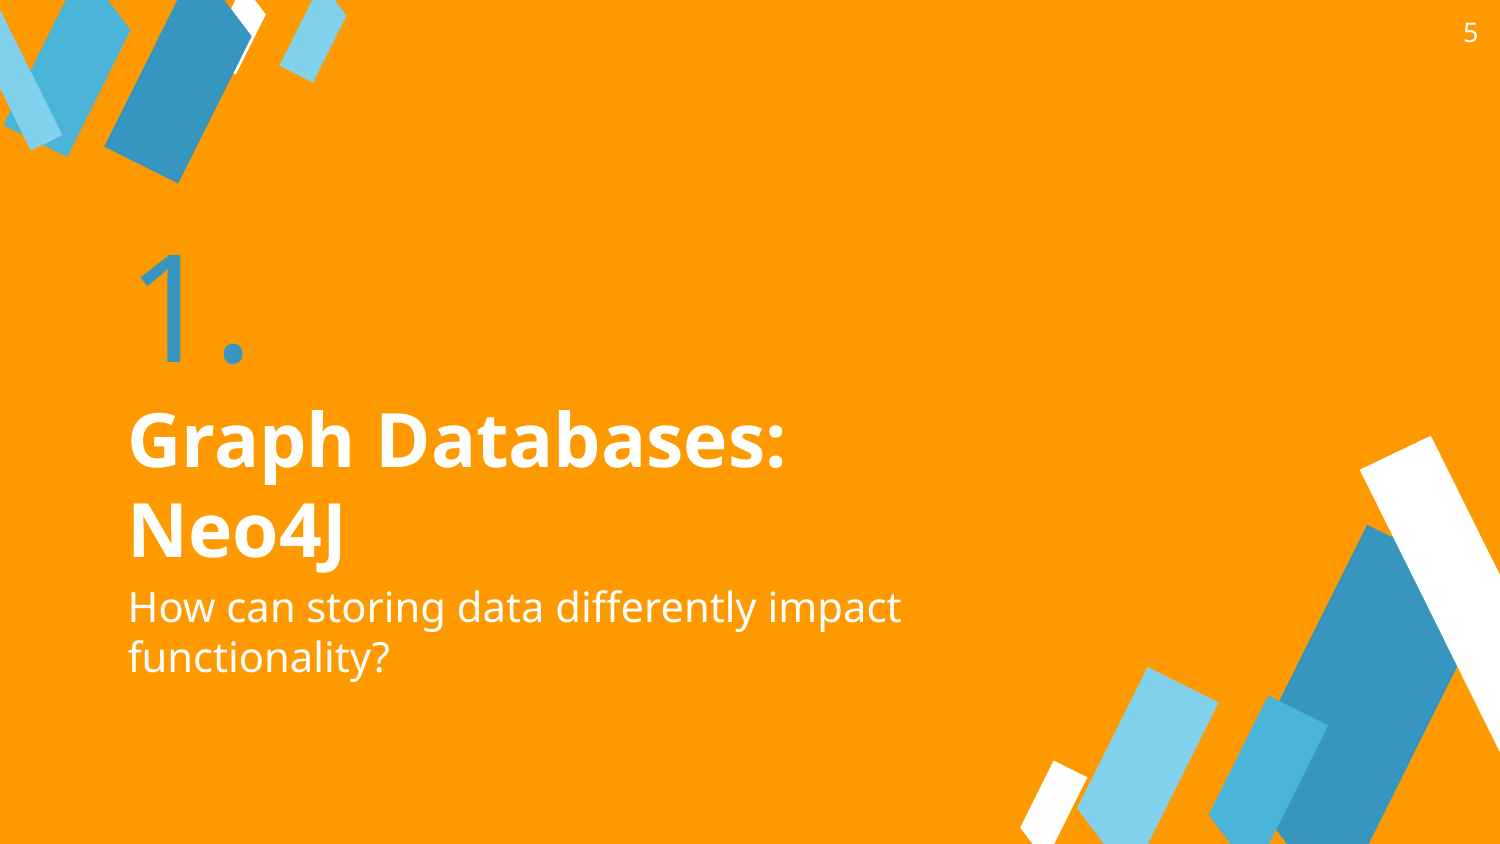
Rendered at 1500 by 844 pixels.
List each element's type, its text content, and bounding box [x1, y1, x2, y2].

subtitle How can storing data differently impact functionality? [112, 565, 945, 695]
title 1. Graph Databases: Neo4J [112, 397, 945, 565]
slide_number <number> [1403, 0, 1494, 65]
